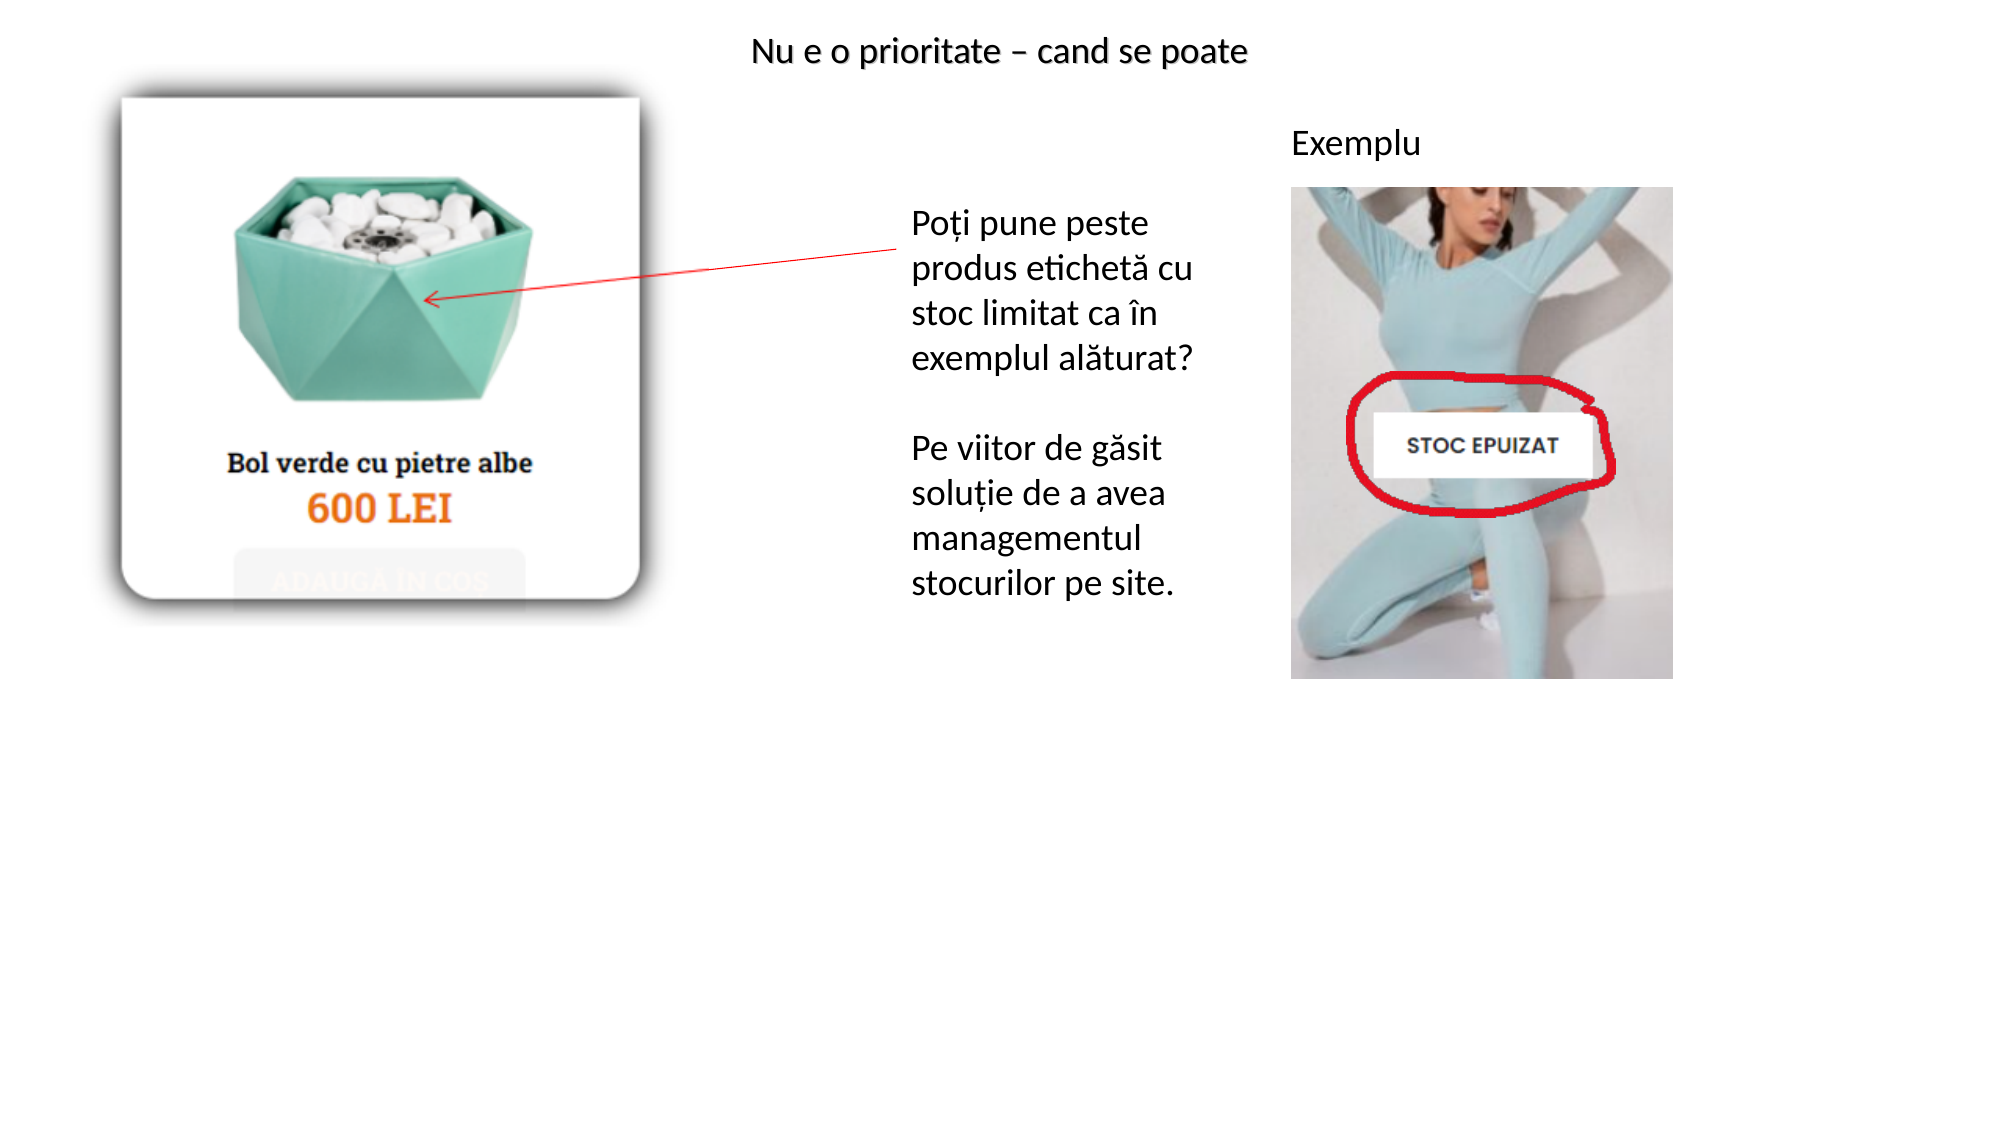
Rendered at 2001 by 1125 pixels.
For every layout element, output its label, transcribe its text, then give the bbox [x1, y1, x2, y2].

text_box Poți pune peste produs etichetă cu stoc limitat ca în exemplul alăturat? Pe viitor de găsit soluție de a avea managementul stocurilor pe site. [896, 190, 1257, 615]
text_box Nu e o prioritate – cand se poate [500, 18, 1501, 80]
text_box Exemplu [1276, 110, 1475, 172]
picture [1291, 187, 1673, 679]
picture [55, 64, 709, 645]
